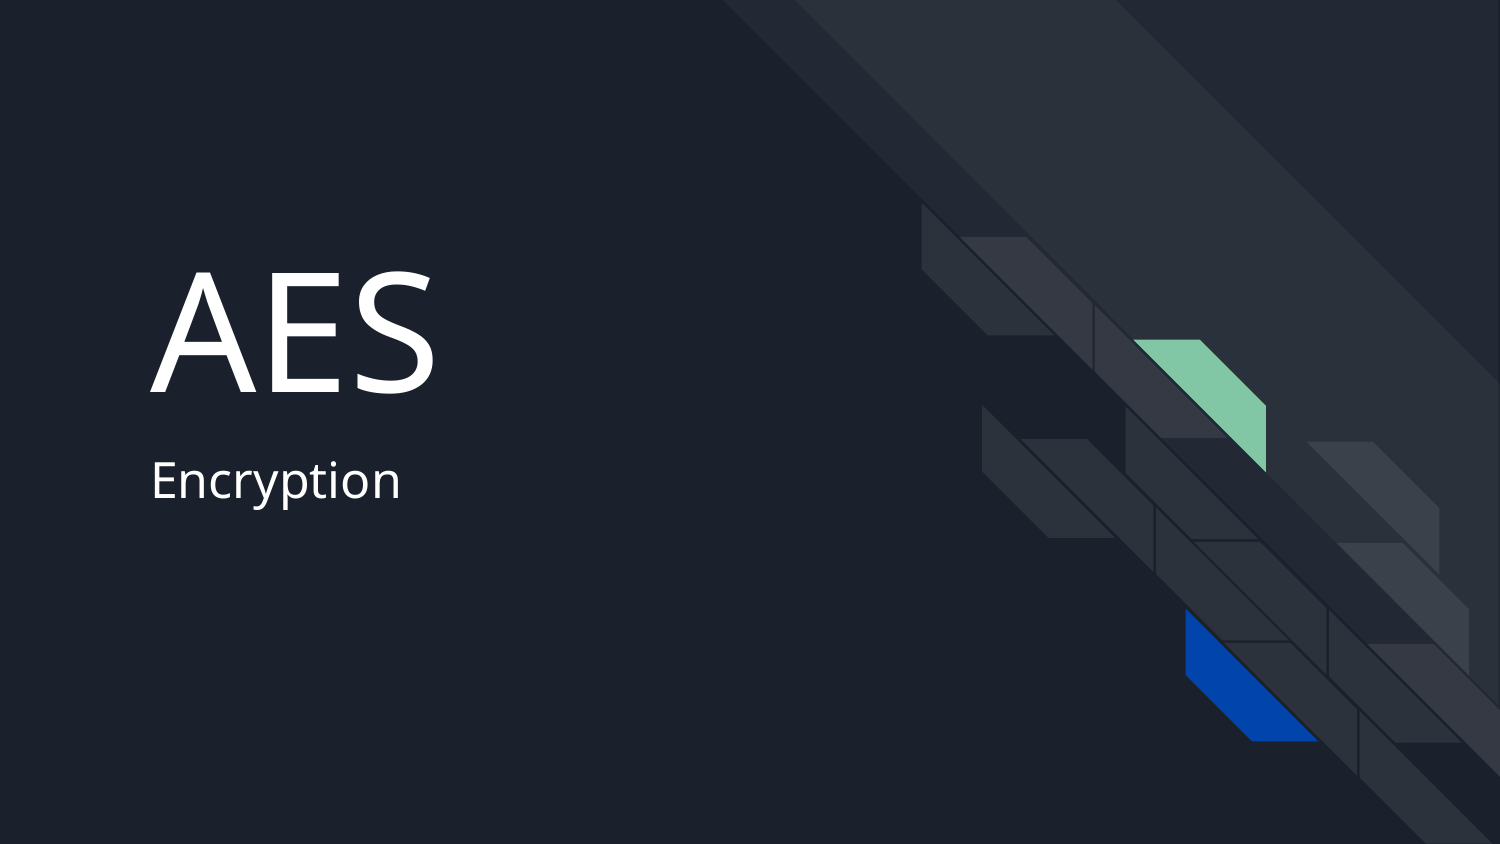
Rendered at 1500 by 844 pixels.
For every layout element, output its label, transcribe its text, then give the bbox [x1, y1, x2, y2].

list Encryption [135, 433, 919, 634]
title AES [135, 210, 919, 425]
